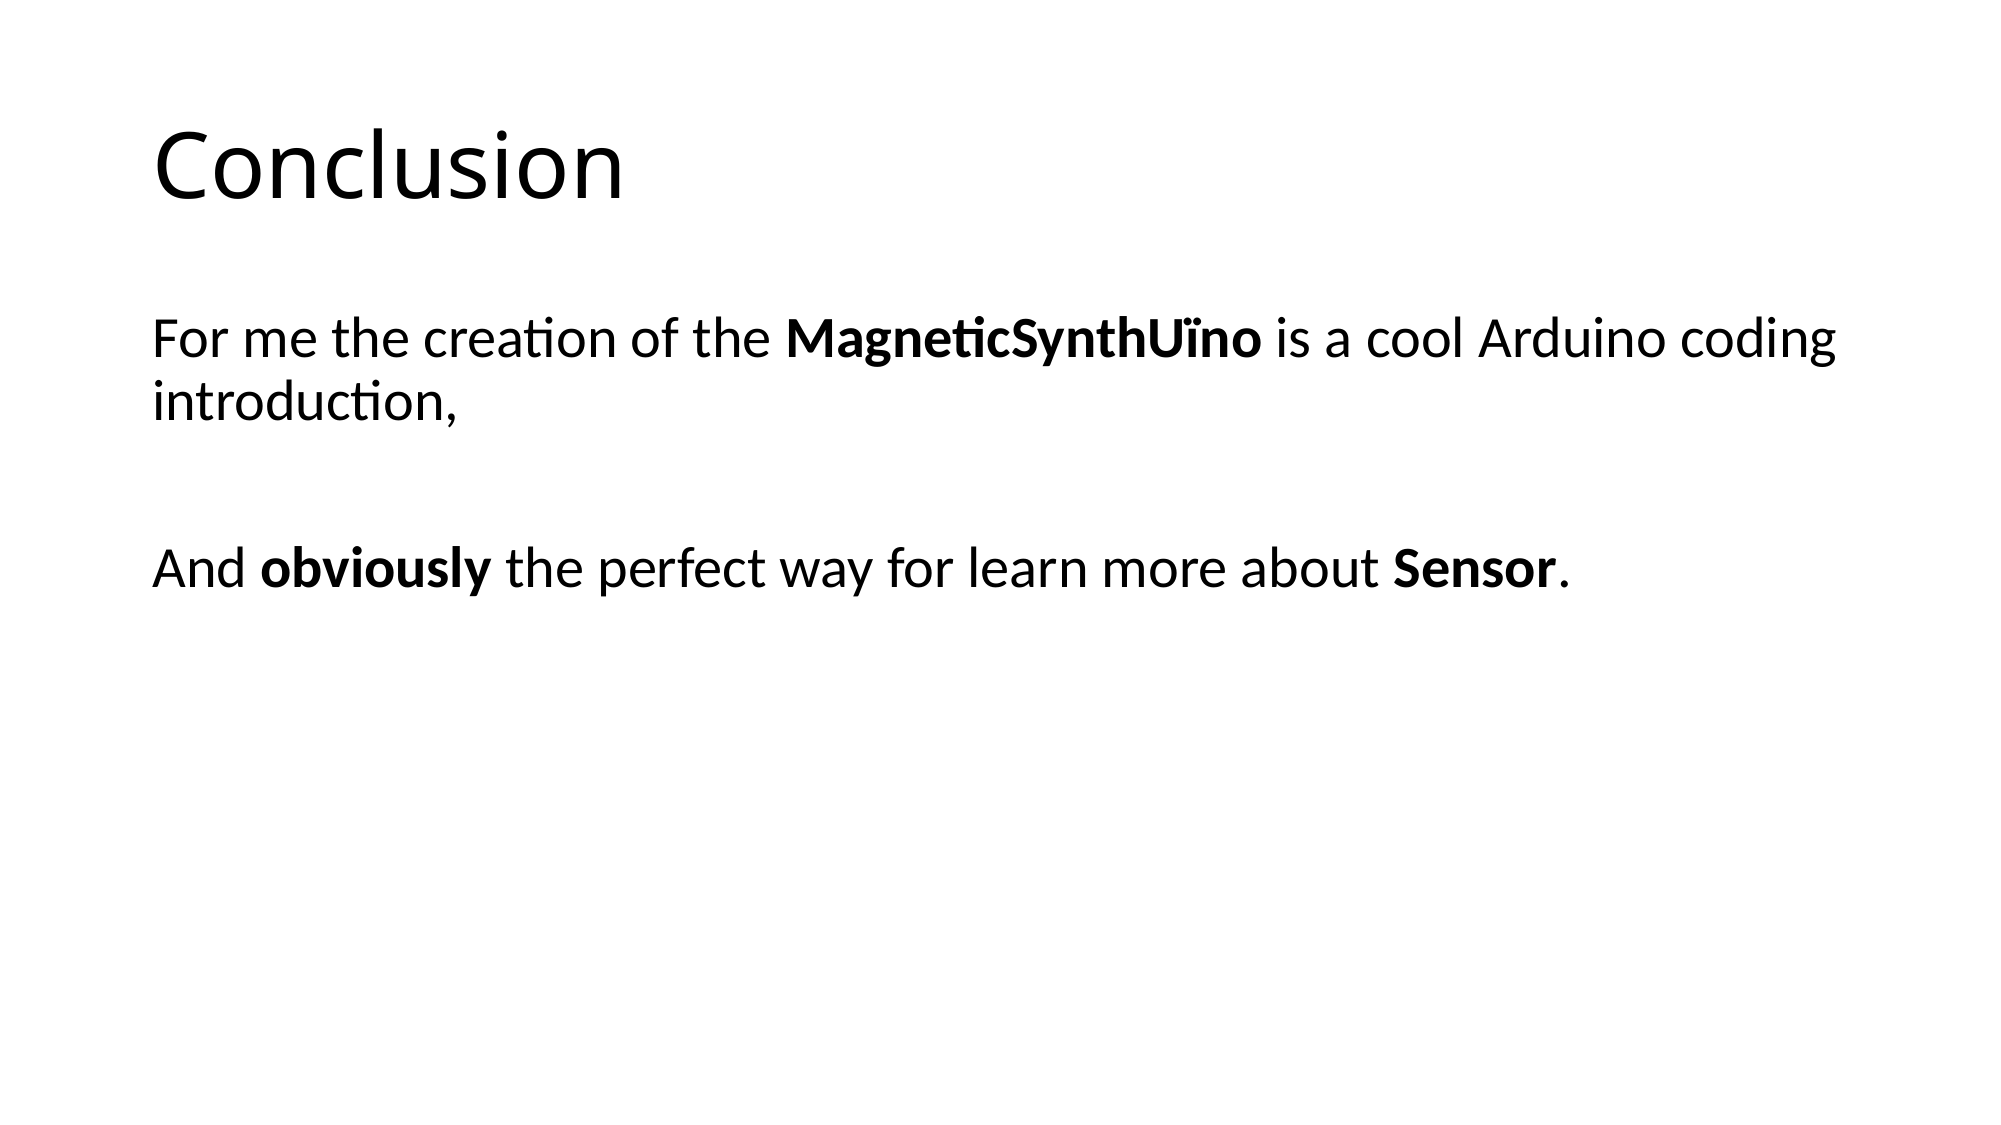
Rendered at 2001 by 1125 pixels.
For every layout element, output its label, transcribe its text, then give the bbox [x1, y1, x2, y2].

title Conclusion [137, 59, 1863, 278]
list For me the creation of the MagneticSynthUïno is a cool Arduino coding introduction, And obviously the perfect way for learn more about Sensor. [137, 299, 1863, 1014]
